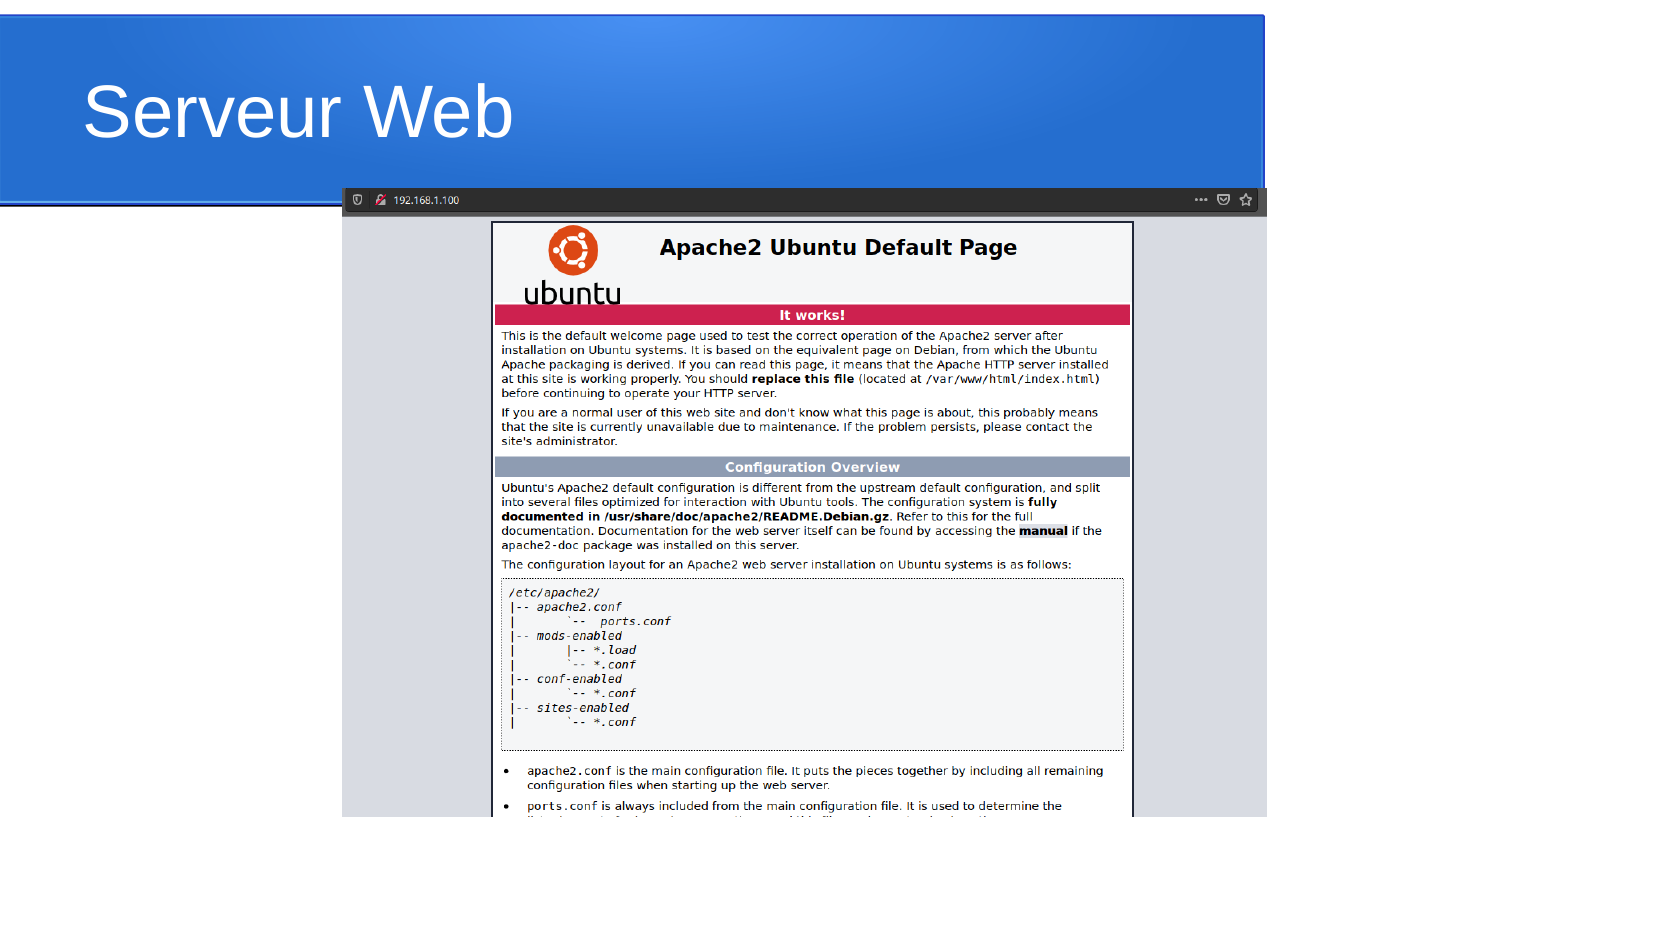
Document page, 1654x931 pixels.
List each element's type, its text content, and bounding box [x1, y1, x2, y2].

title Serveur Web [82, 35, 1235, 189]
picture [342, 188, 1267, 817]
